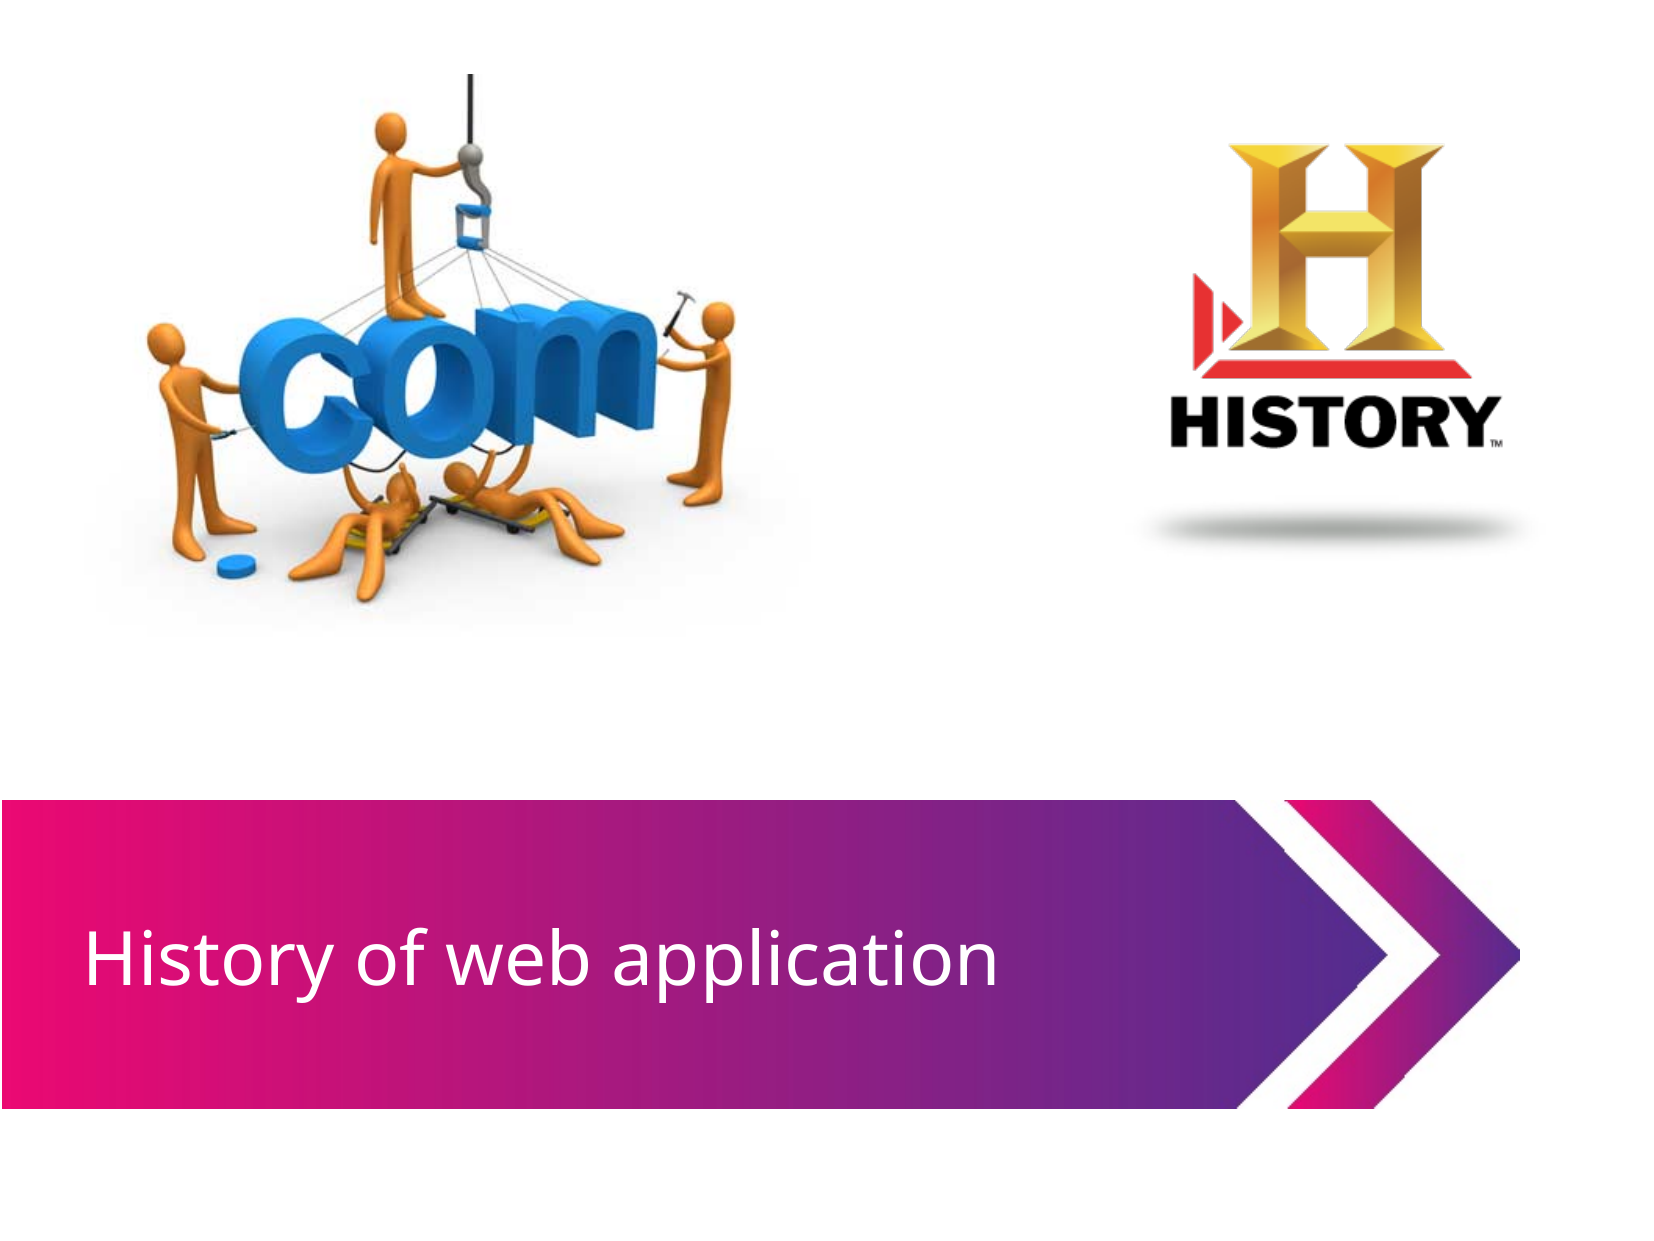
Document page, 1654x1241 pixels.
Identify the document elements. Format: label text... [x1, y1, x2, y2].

picture [2, 800, 1520, 1109]
title History of web application [82, 852, 1396, 1060]
picture [60, 74, 842, 661]
picture [1065, 47, 1603, 586]
